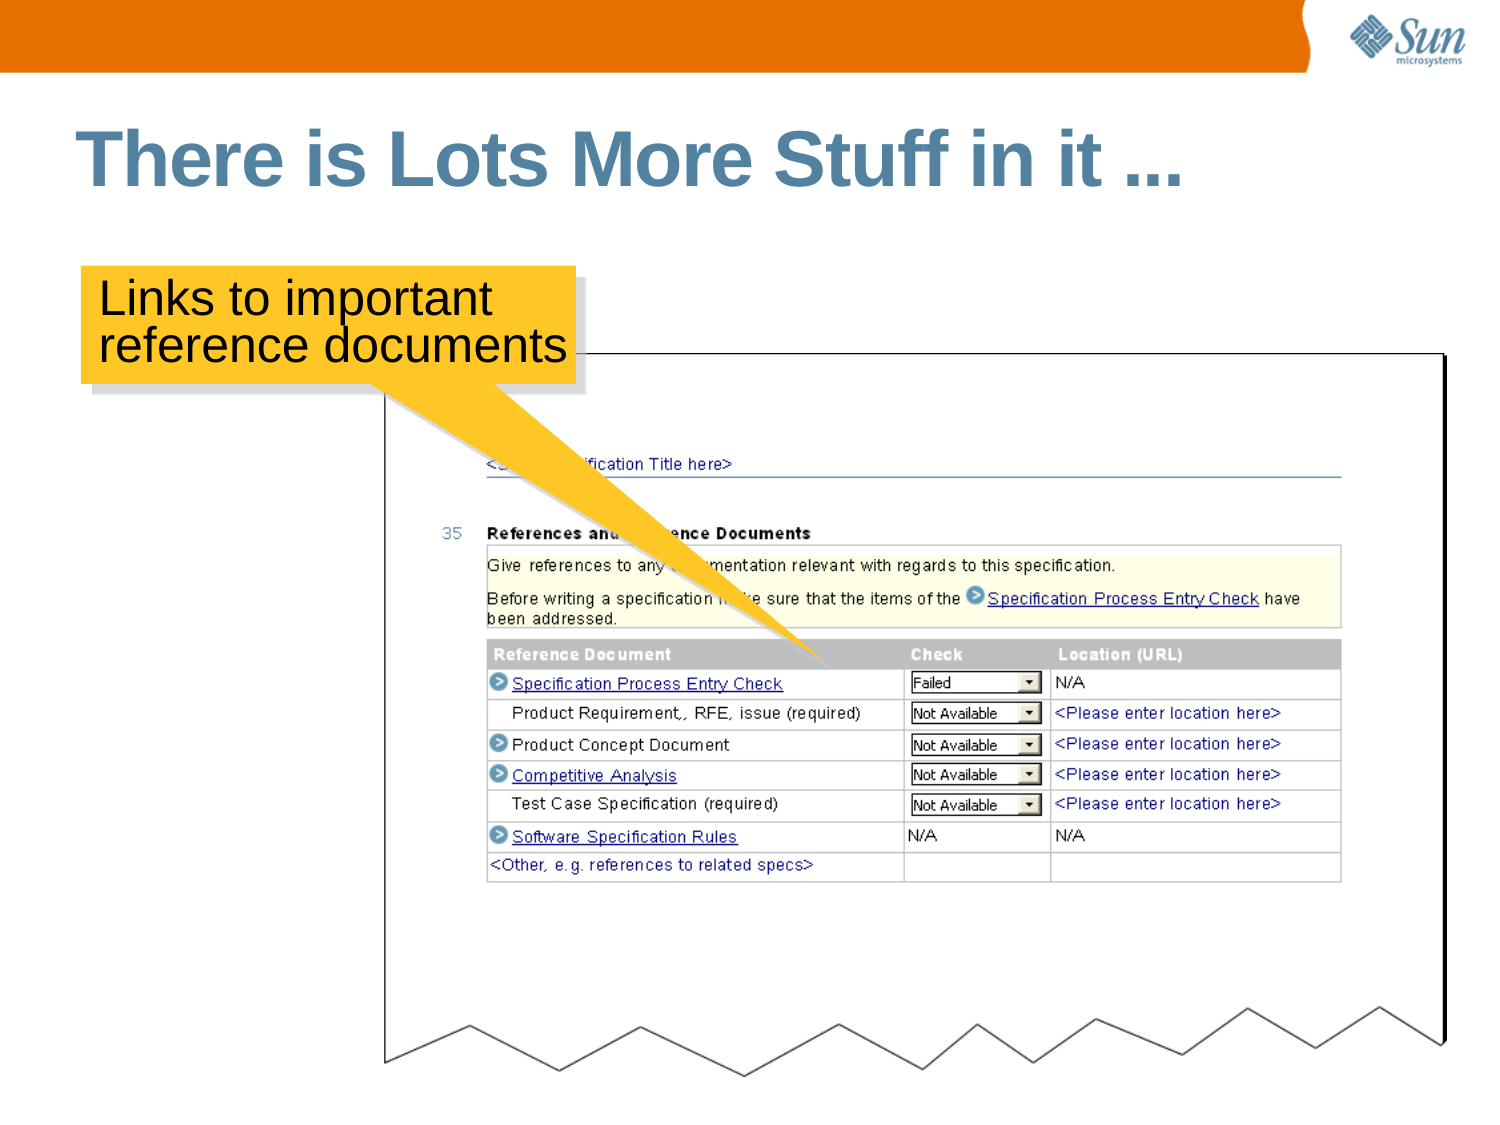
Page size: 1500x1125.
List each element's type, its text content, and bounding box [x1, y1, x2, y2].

text_box Links to important reference documents [80, 265, 823, 660]
picture [383, 353, 1447, 1078]
picture [0, 0, 1500, 75]
title There is Lots More Stuff in it ... [75, 122, 1438, 228]
